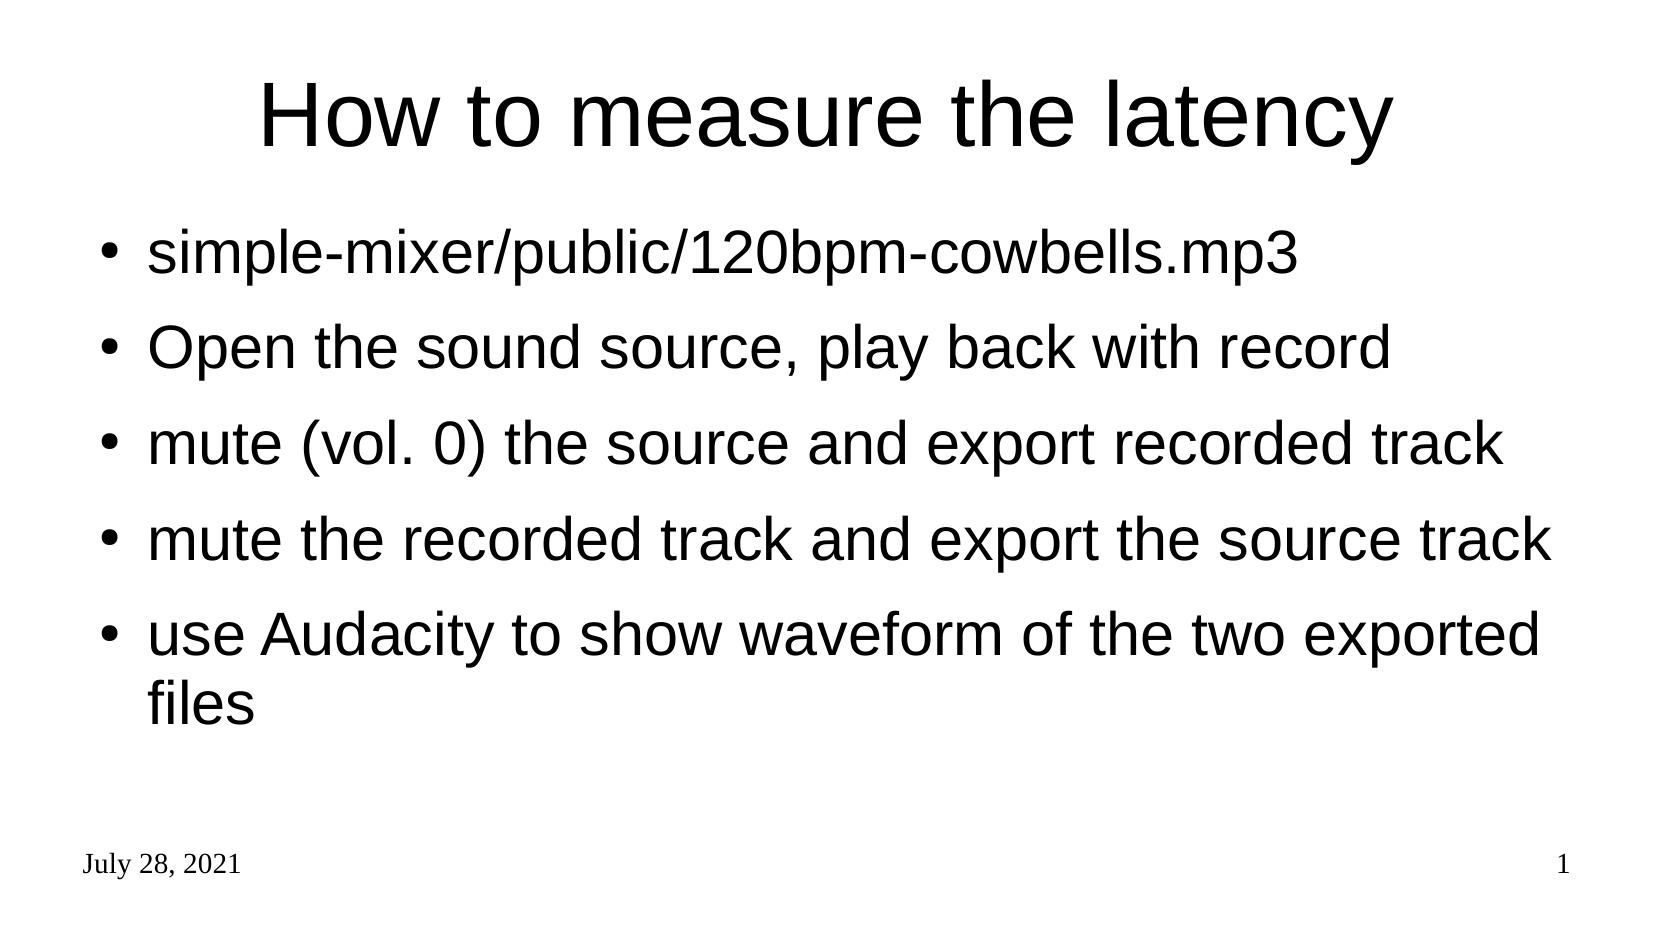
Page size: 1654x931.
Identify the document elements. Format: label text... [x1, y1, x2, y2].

list simple-mixer/public/120bpm-cowbells.mp3 Open the sound source, play back with record mute (vol. 0) the source and export recorded track mute the recorded track and export the source track use Audacity to show waveform of the two exported files [82, 217, 1571, 758]
title How to measure the latency [82, 37, 1571, 193]
